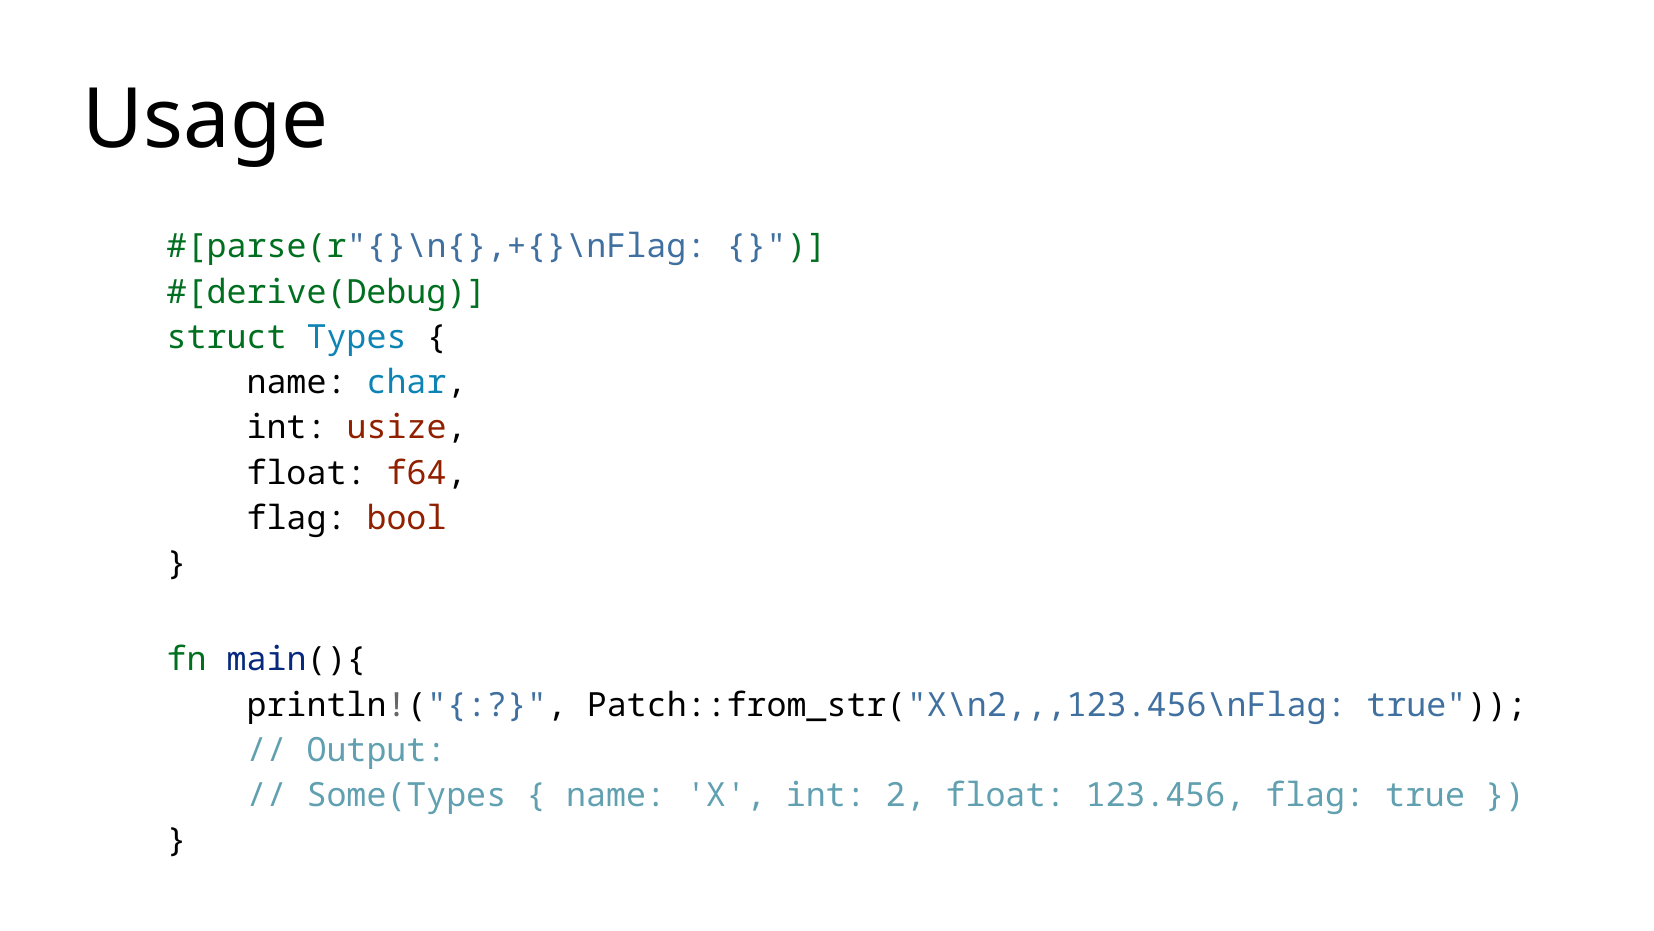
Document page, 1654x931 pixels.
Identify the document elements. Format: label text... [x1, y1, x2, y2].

title Usage [82, 37, 1571, 193]
text_box #[parse(r"{}\n{},+{}\nFlag: {}")] #[derive(Debug)] struct Types { name: char, int: usize, float: f64, flag: bool } fn main(){ println!("{:?}", Patch::from_str("X\n2,,,123.456\nFlag: true")); // Output: // Some(Types { name: 'X', int: 2, float: 123.456, flag: true }) } [151, 215, 1576, 810]
